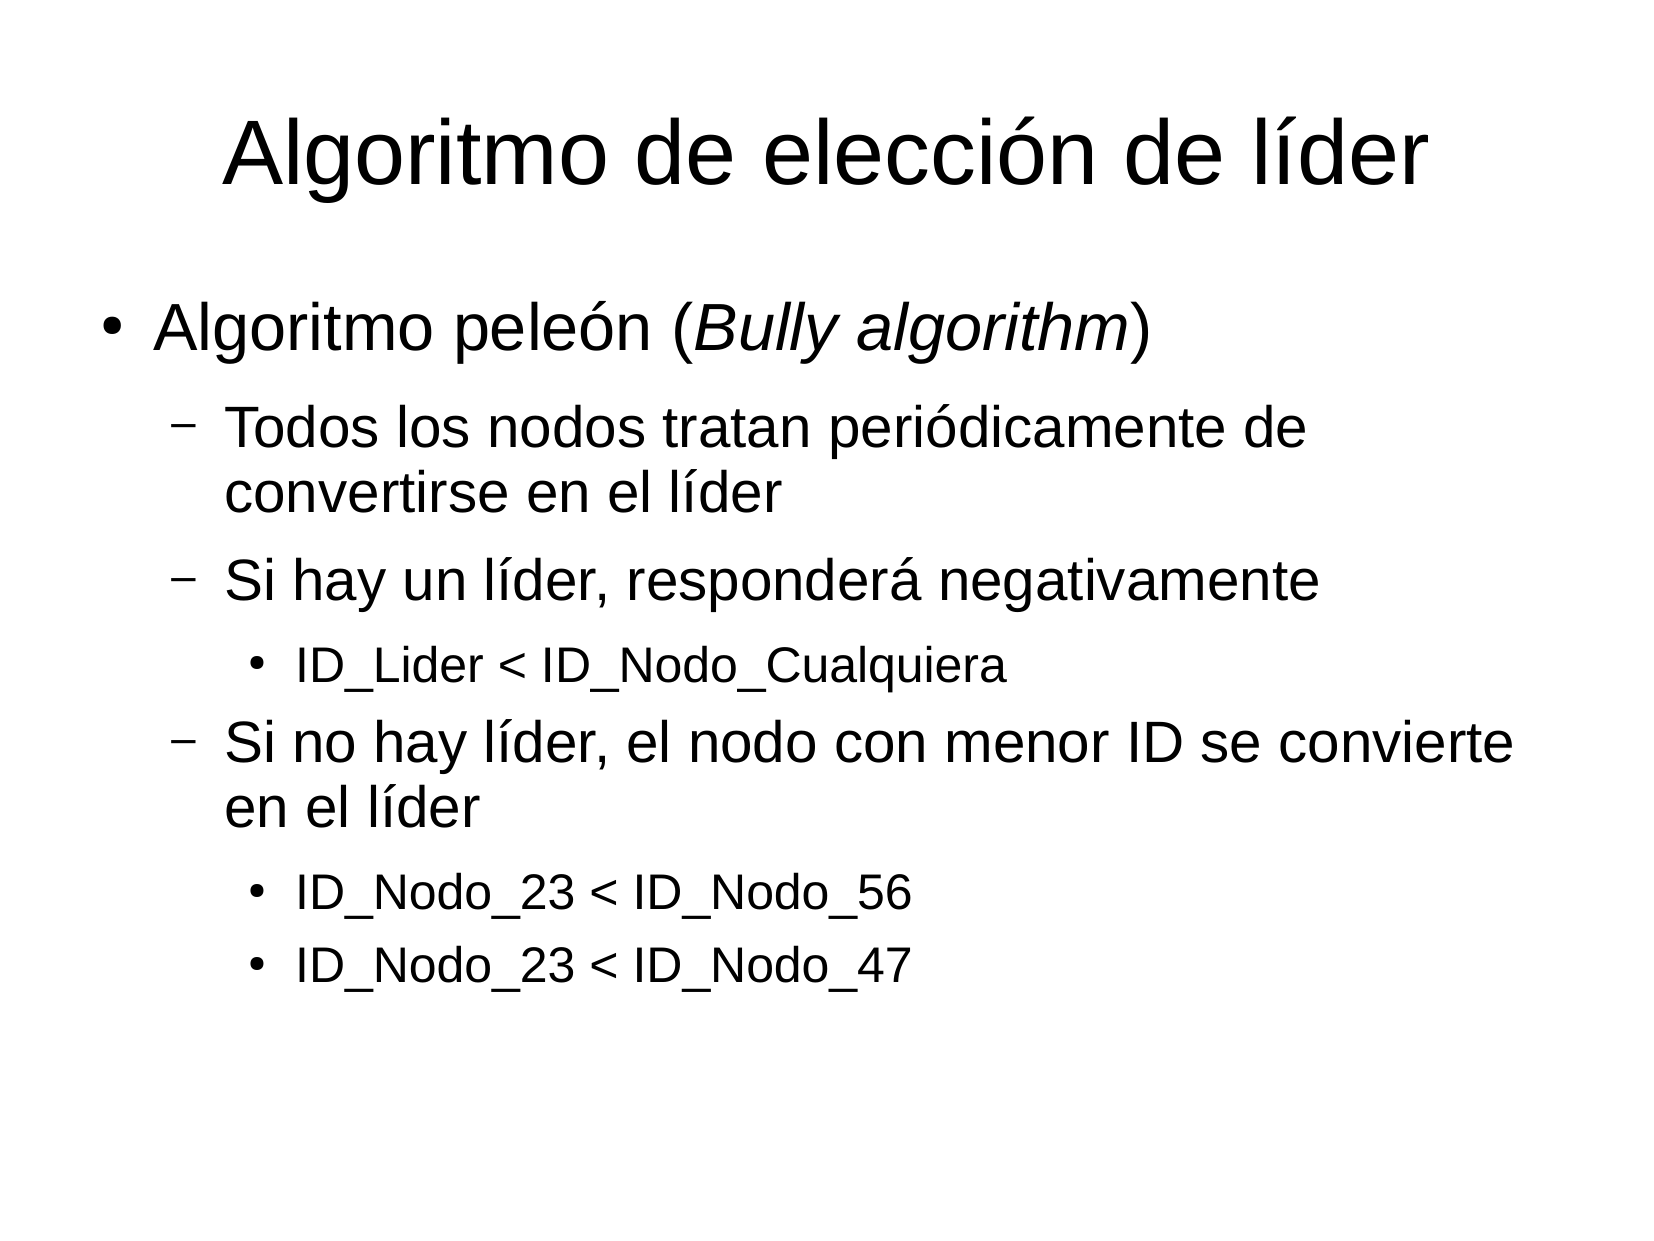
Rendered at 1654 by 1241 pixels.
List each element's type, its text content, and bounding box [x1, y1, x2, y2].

list Algoritmo peleón (Bully algorithm) Todos los nodos tratan periódicamente de convertirse en el líder Si hay un líder, responderá negativamente ID_Lider < ID_Nodo_Cualquiera Si no hay líder, el nodo con menor ID se convierte en el líder ID_Nodo_23 < ID_Nodo_56 ID_Nodo_23 < ID_Nodo_47 [82, 290, 1538, 1158]
title Algoritmo de elección de líder [82, 49, 1571, 257]
